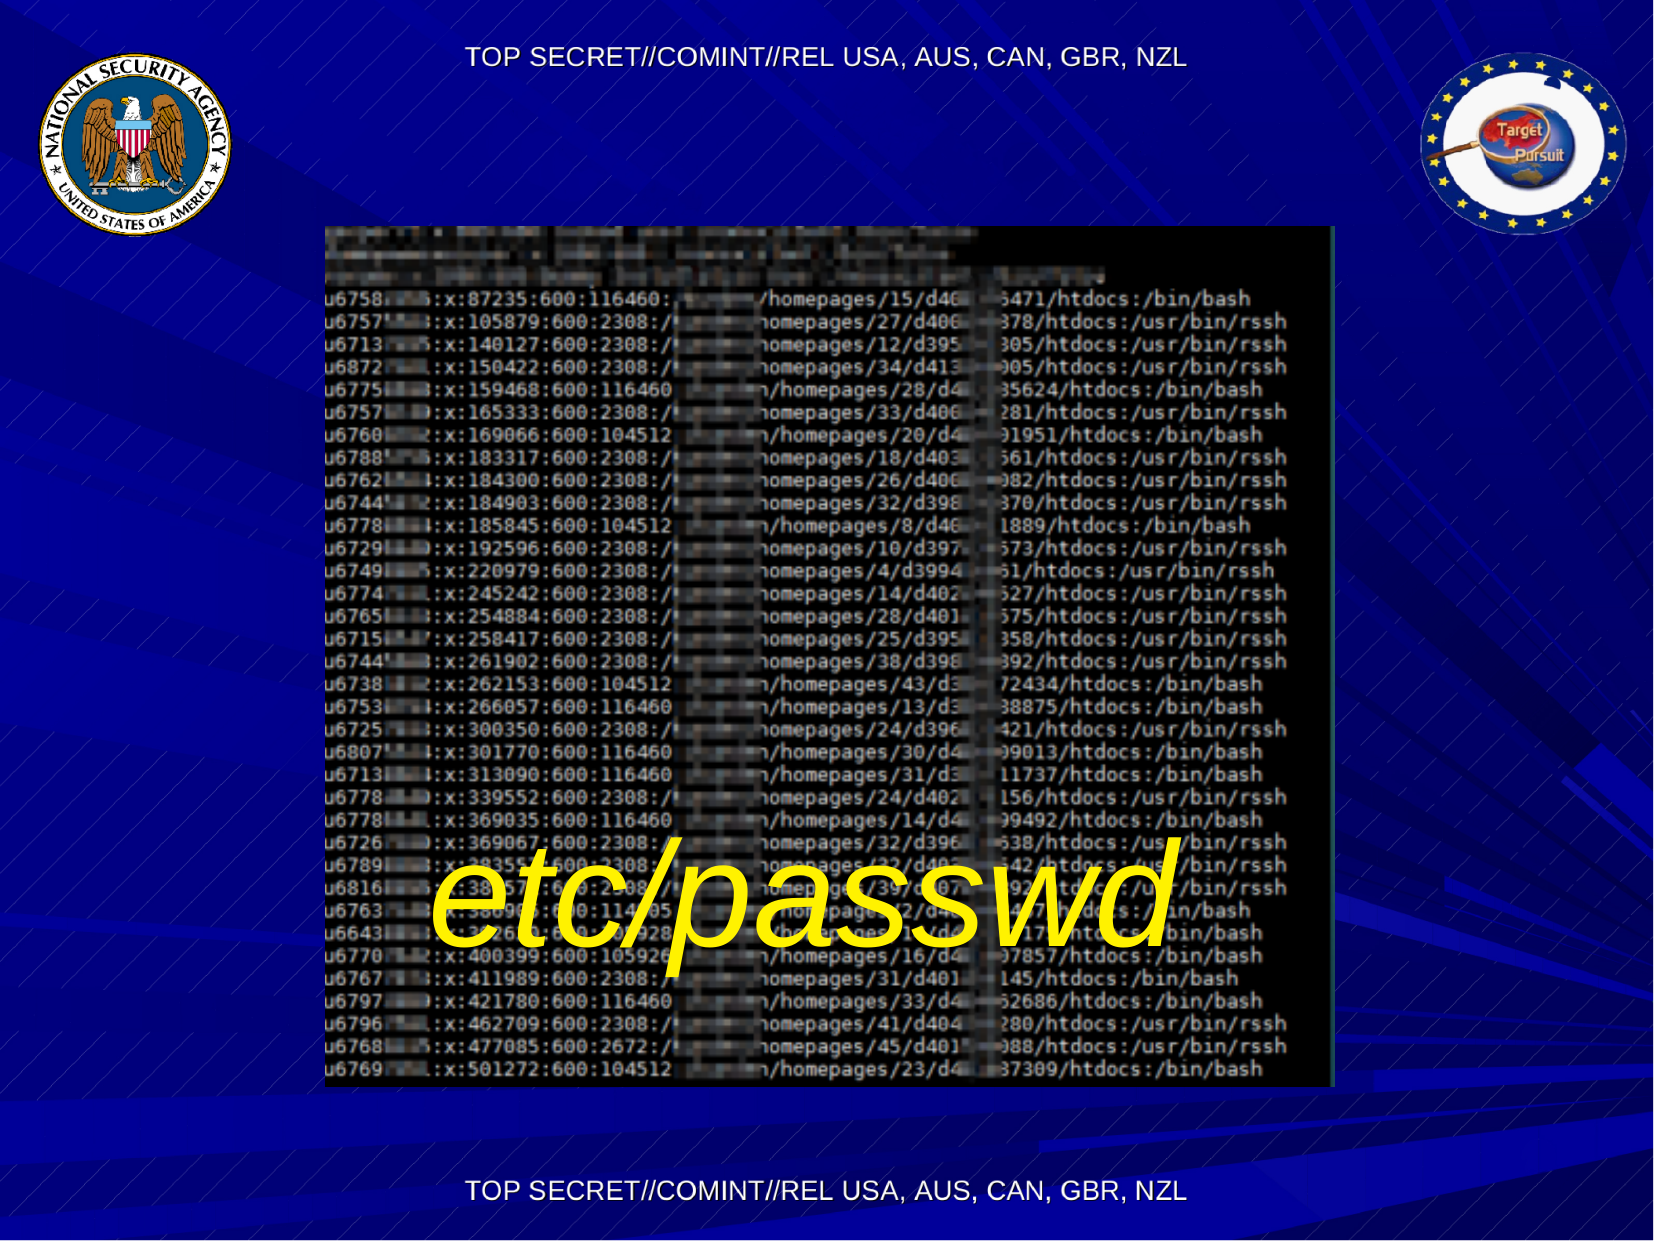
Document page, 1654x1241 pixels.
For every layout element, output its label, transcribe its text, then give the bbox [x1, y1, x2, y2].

picture [0, 0, 1654, 1241]
text_box etc/passwd [413, 803, 1229, 1004]
